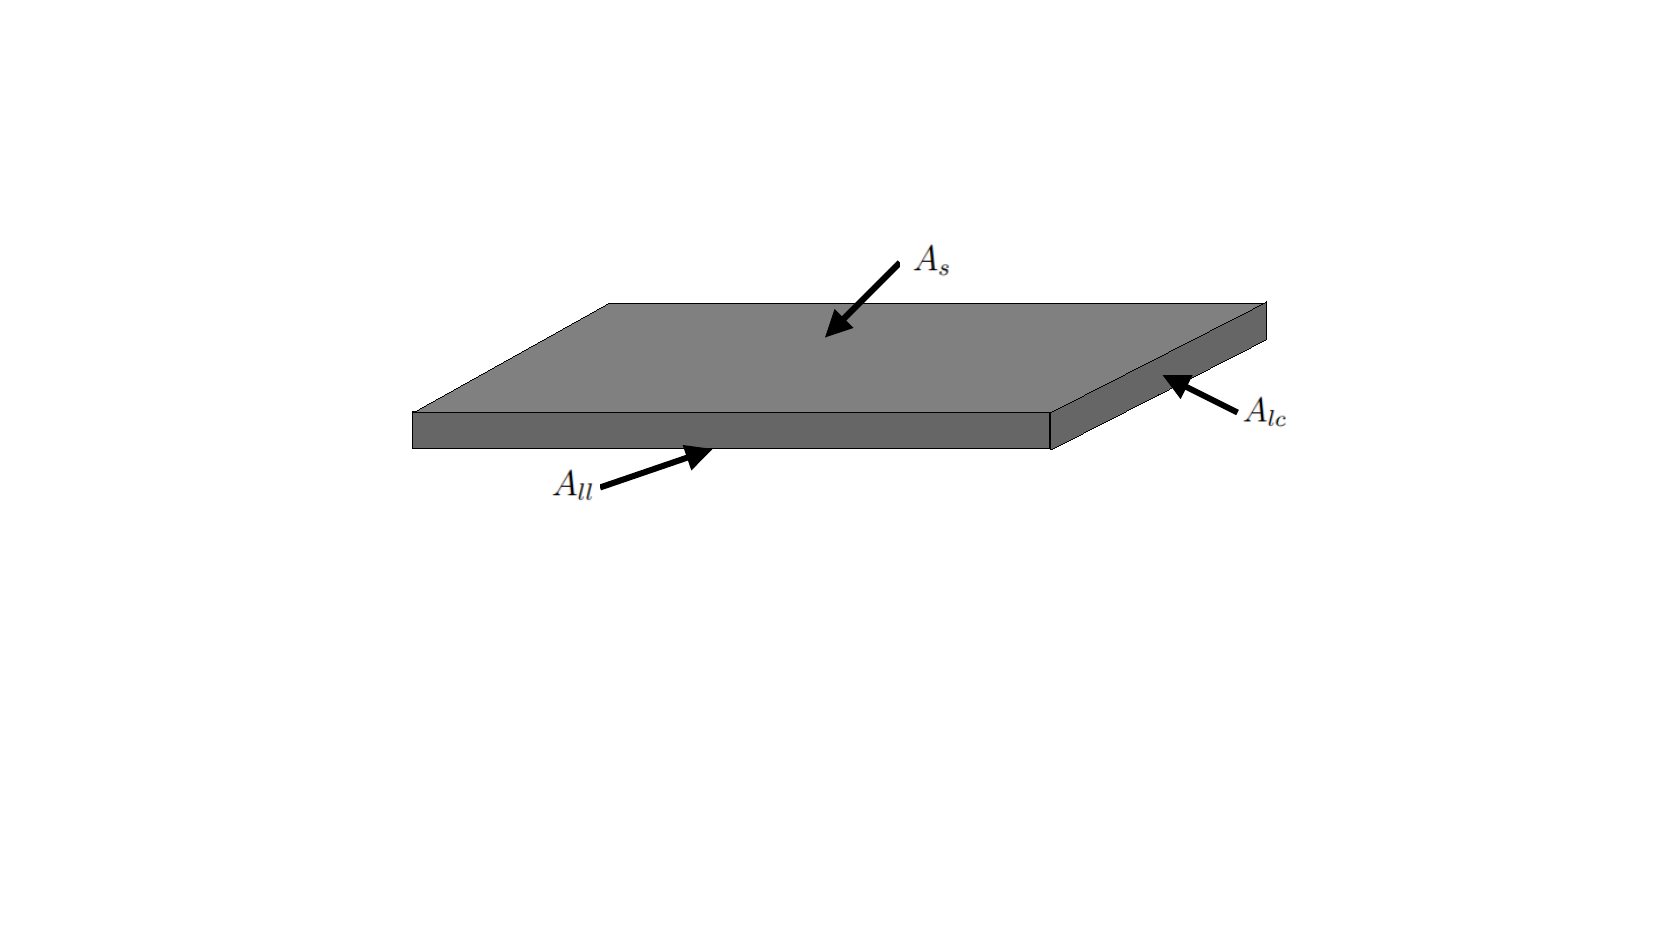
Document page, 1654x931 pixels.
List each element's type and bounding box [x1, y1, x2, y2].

picture [900, 225, 976, 300]
picture [543, 450, 601, 526]
picture [1241, 378, 1296, 451]
text_box [412, 301, 1267, 450]
